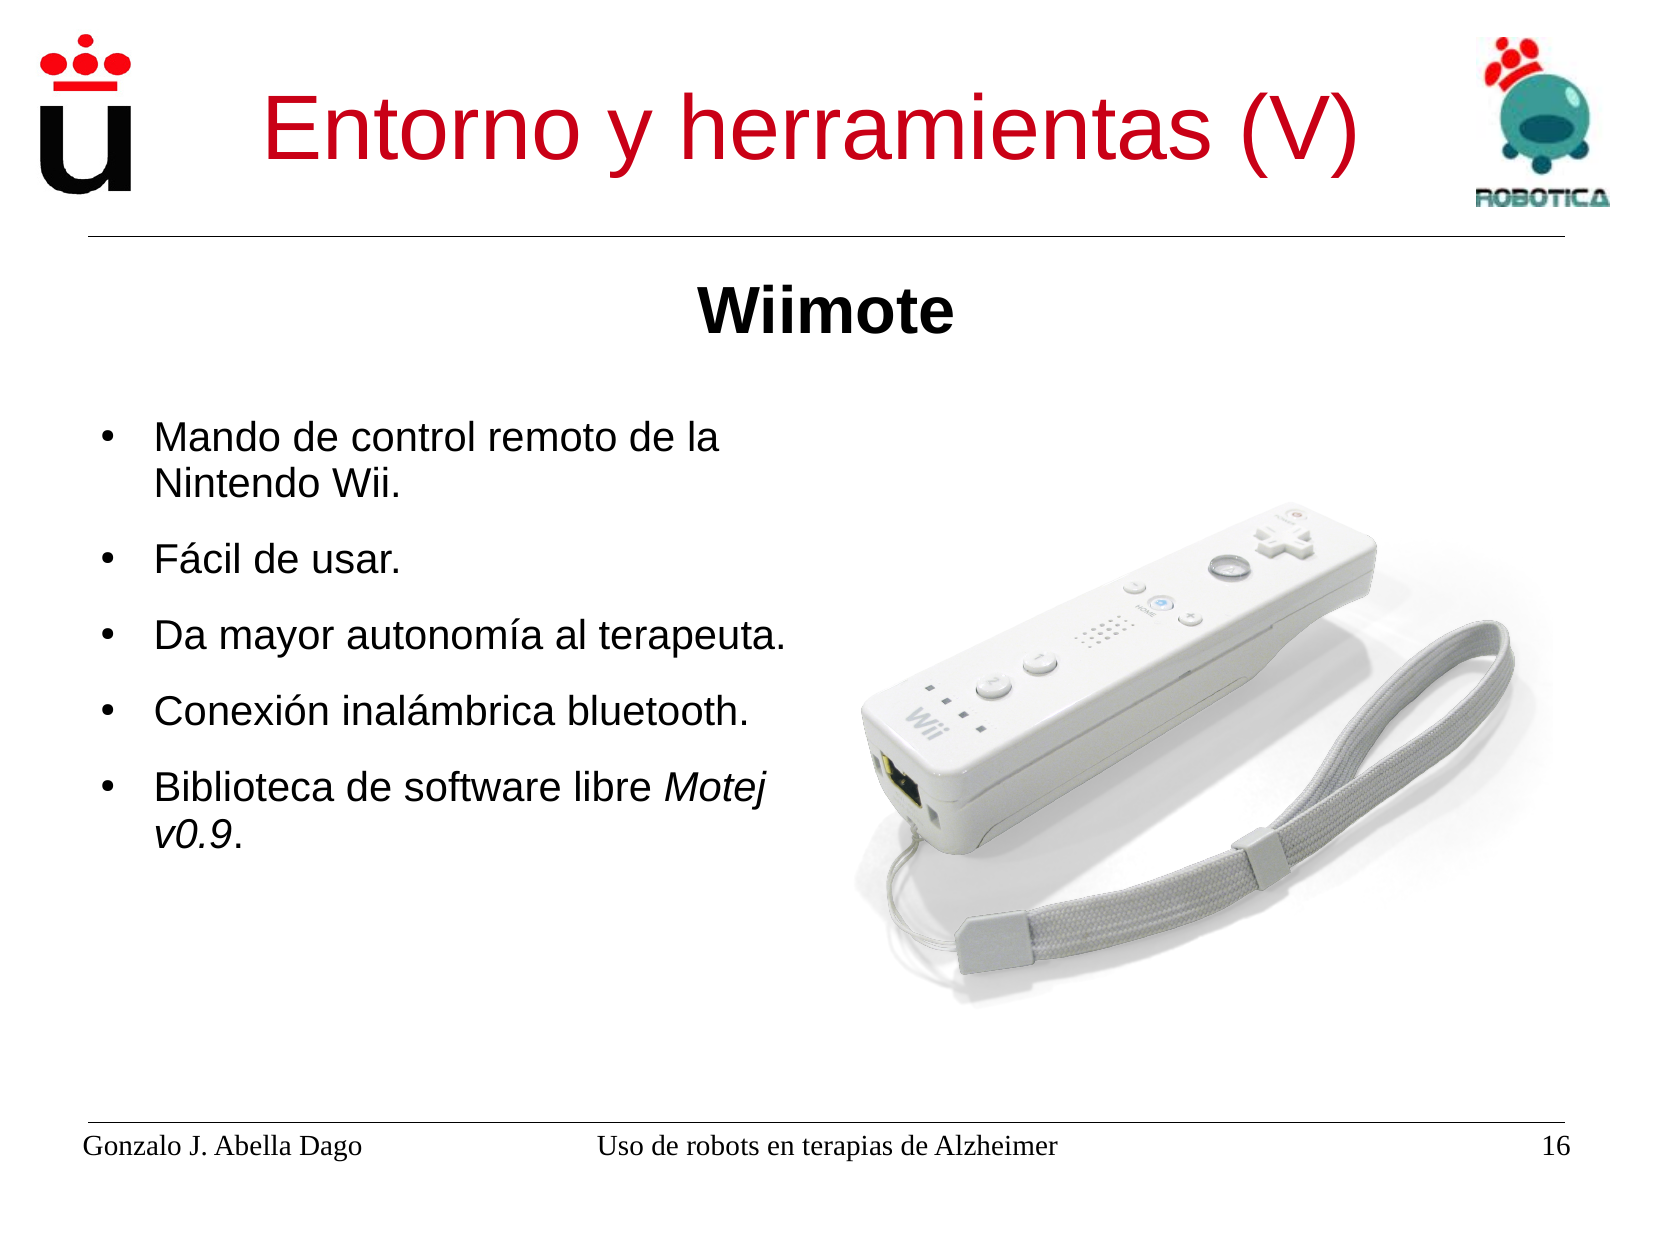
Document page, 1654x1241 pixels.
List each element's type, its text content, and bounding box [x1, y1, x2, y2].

title Entorno y herramientas (V) [206, 76, 1418, 180]
picture [29, 29, 148, 207]
picture [826, 480, 1553, 1034]
list Mando de control remoto de la Nintendo Wii. Fácil de usar. Da mayor autonomía al terapeuta. Conexión inalámbrica bluetooth. Biblioteca de software libre Motej v0.9. [82, 413, 809, 1085]
text_box Wiimote [88, 265, 1565, 356]
picture [1476, 37, 1610, 207]
